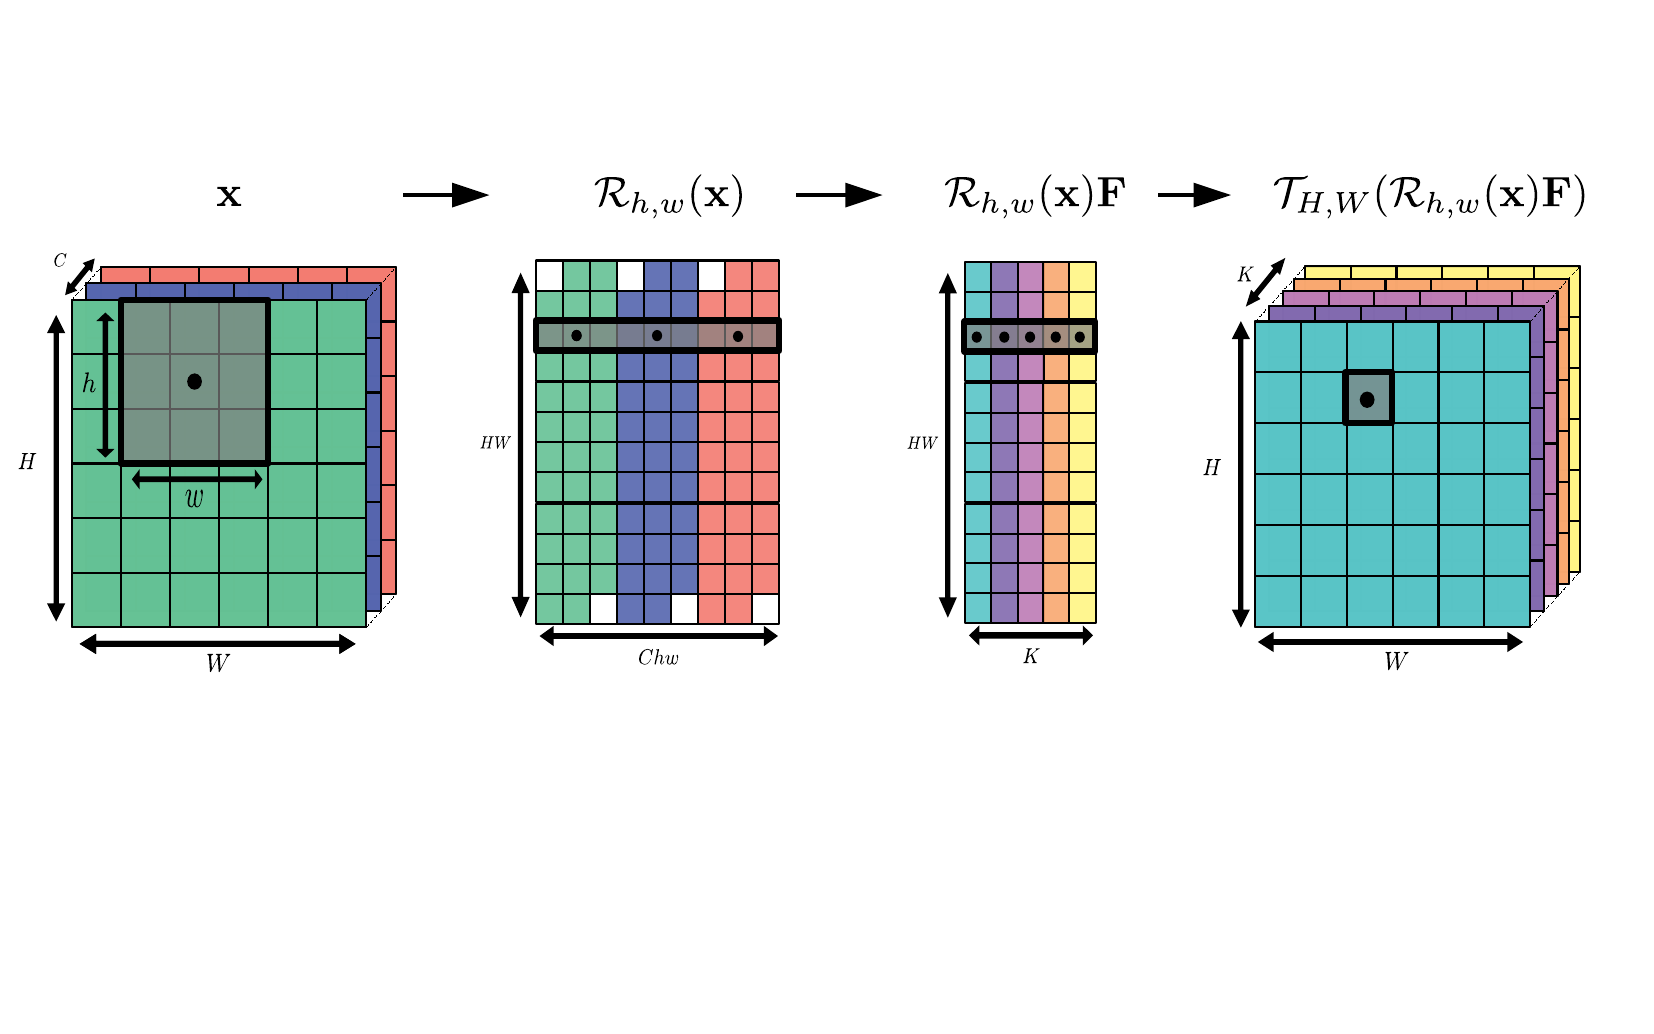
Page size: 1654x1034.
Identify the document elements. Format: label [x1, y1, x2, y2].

text_box [638, 648, 680, 665]
text_box [53, 253, 67, 267]
text_box [216, 186, 243, 206]
text_box [17, 453, 37, 470]
text_box [1245, 257, 1286, 307]
text_box [71, 266, 396, 628]
text_box [906, 436, 939, 450]
text_box [1202, 459, 1222, 476]
text_box [511, 272, 530, 618]
text_box [1384, 651, 1410, 671]
text_box [535, 382, 780, 647]
text_box [1257, 631, 1524, 653]
text_box [1272, 174, 1589, 219]
text_box [944, 174, 1128, 219]
text_box [593, 174, 747, 219]
text_box [47, 315, 66, 622]
text_box [968, 625, 1094, 646]
text_box [964, 262, 1096, 623]
text_box [65, 258, 95, 296]
text_box [479, 436, 512, 449]
text_box [205, 653, 232, 673]
text_box [535, 260, 780, 381]
text_box [1022, 648, 1041, 664]
text_box [1236, 266, 1255, 282]
text_box [938, 273, 957, 618]
text_box [1255, 266, 1580, 627]
text_box [79, 633, 356, 655]
text_box [1231, 321, 1250, 628]
